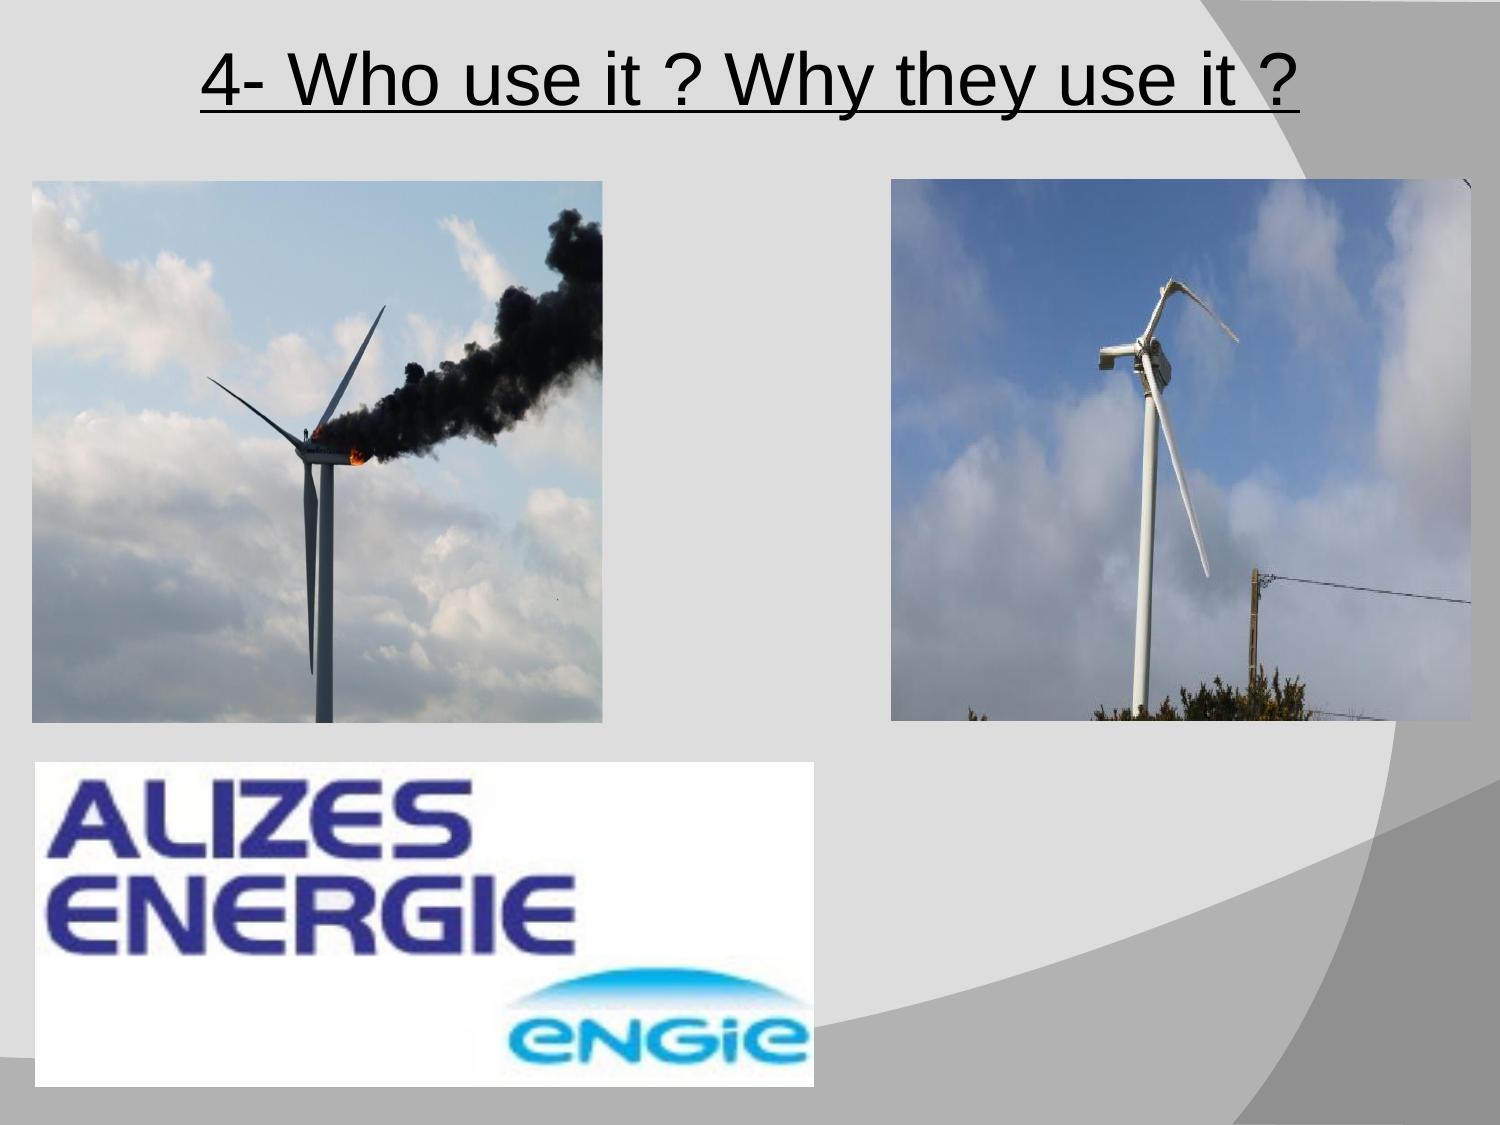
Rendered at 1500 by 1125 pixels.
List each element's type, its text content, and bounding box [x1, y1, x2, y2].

picture [32, 182, 603, 723]
picture [35, 762, 814, 1087]
picture [891, 179, 1471, 721]
text_box 4- Who use it ? Why they use it ? [0, 0, 1500, 159]
